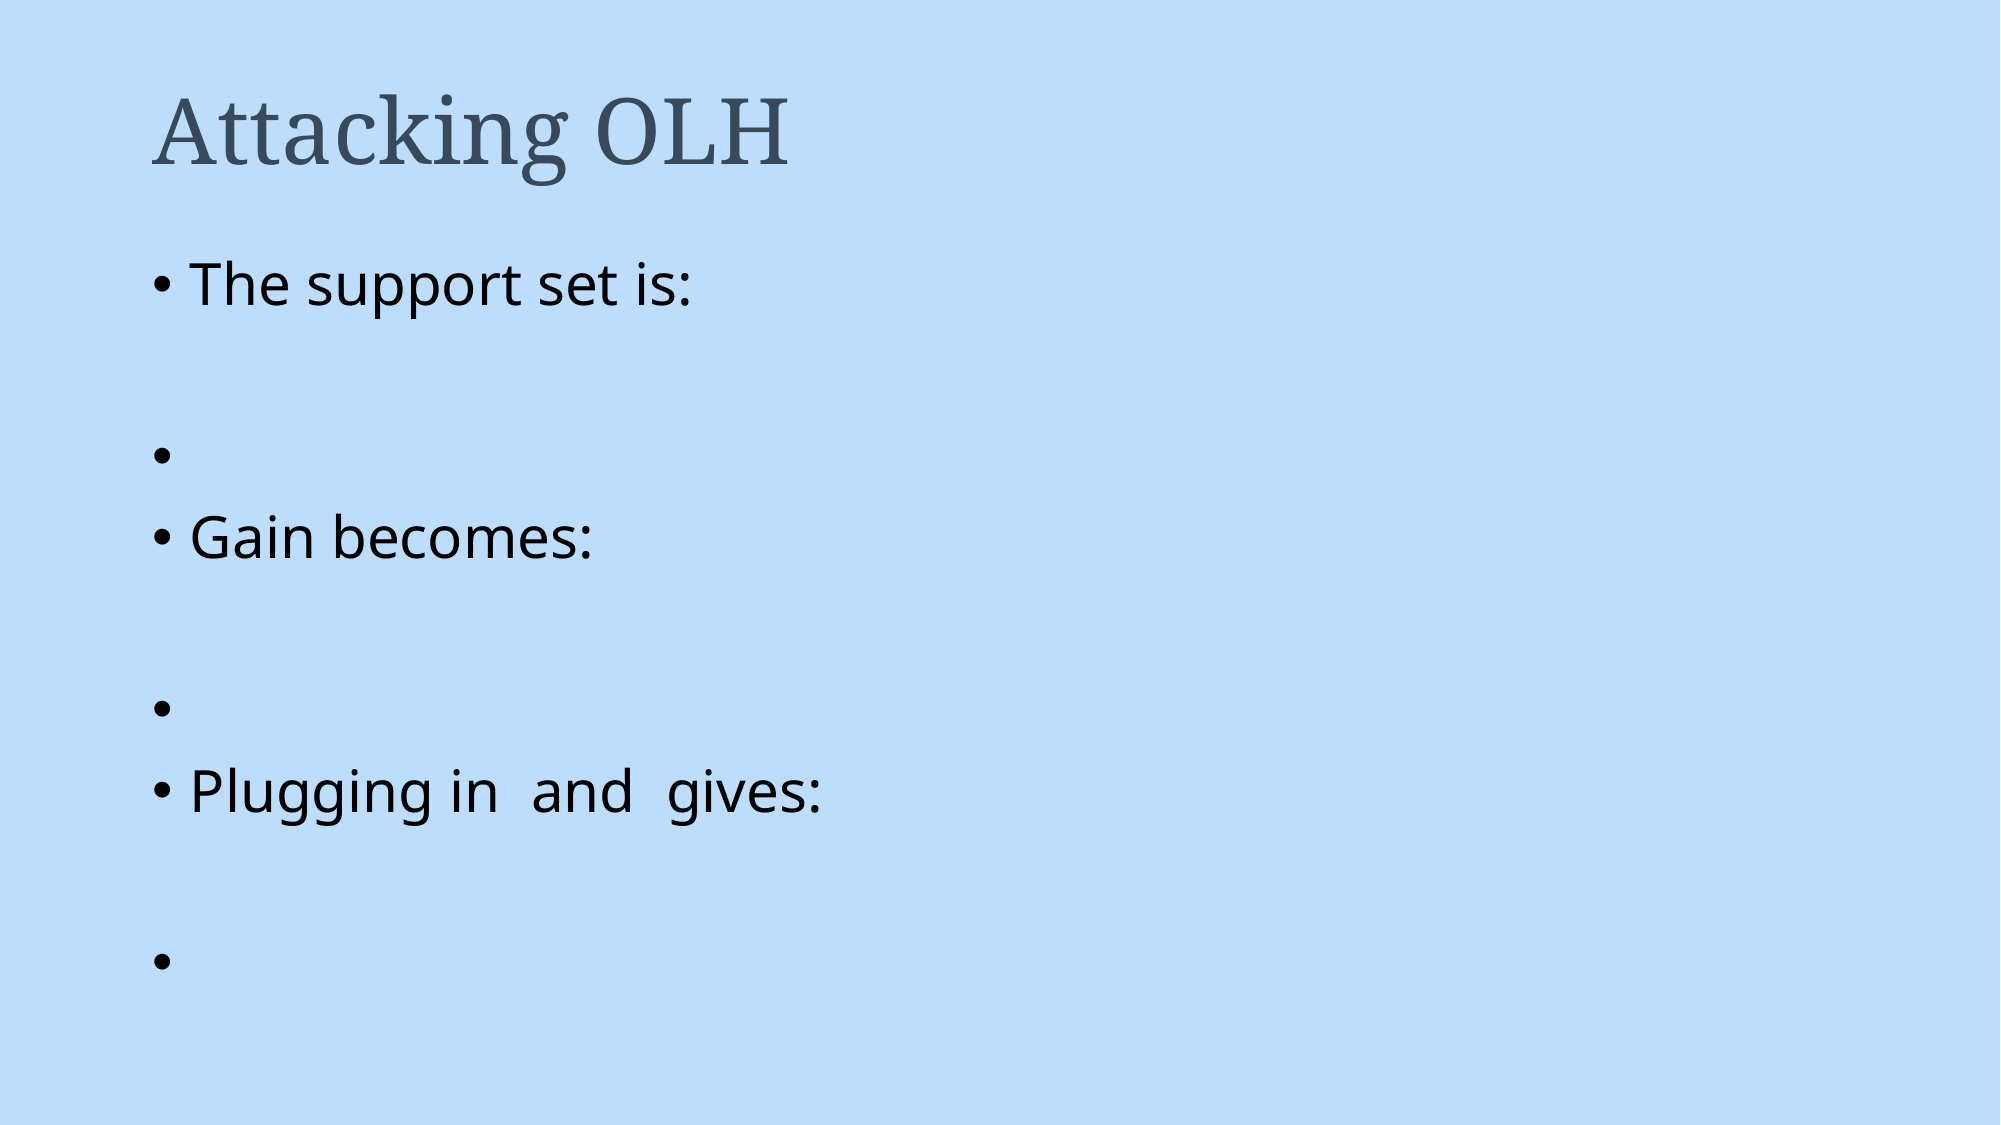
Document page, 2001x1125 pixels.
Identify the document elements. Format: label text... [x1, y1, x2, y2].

list The support set is: Gain becomes: Plugging in and gives: [137, 247, 1863, 1014]
title Attacking OLH [137, 59, 1863, 211]
